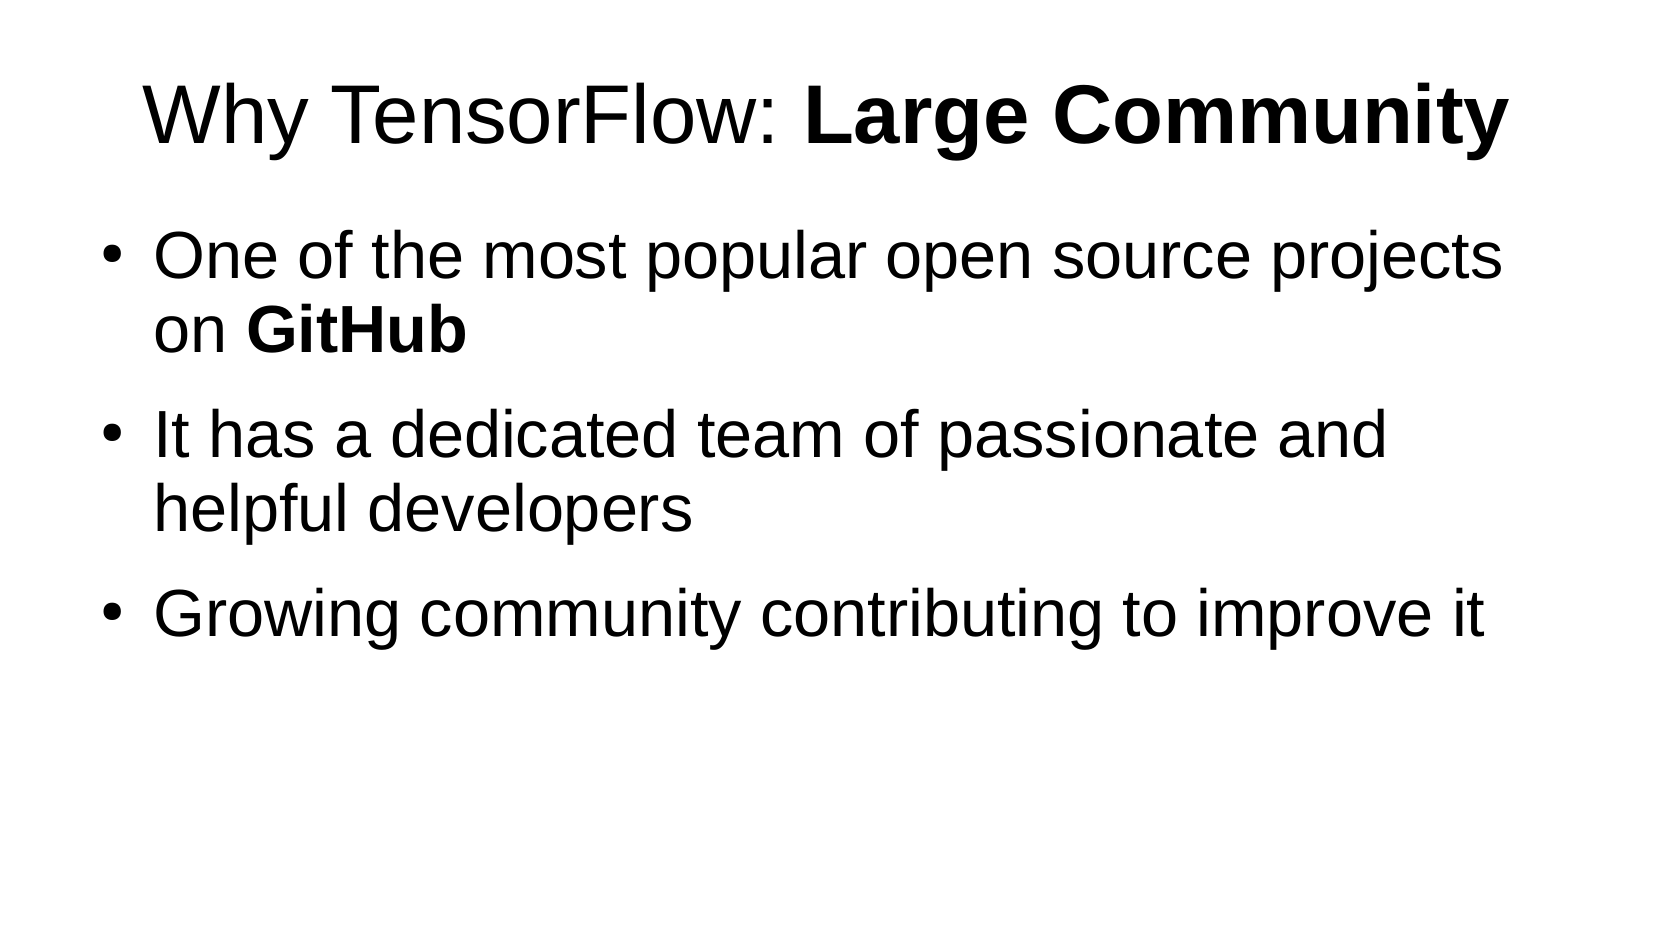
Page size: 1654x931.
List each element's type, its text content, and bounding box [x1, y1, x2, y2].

title Why TensorFlow: Large Community [82, 37, 1571, 193]
list One of the most popular open source projects on GitHub It has a dedicated team of passionate and helpful developers Growing community contributing to improve it [82, 217, 1571, 758]
